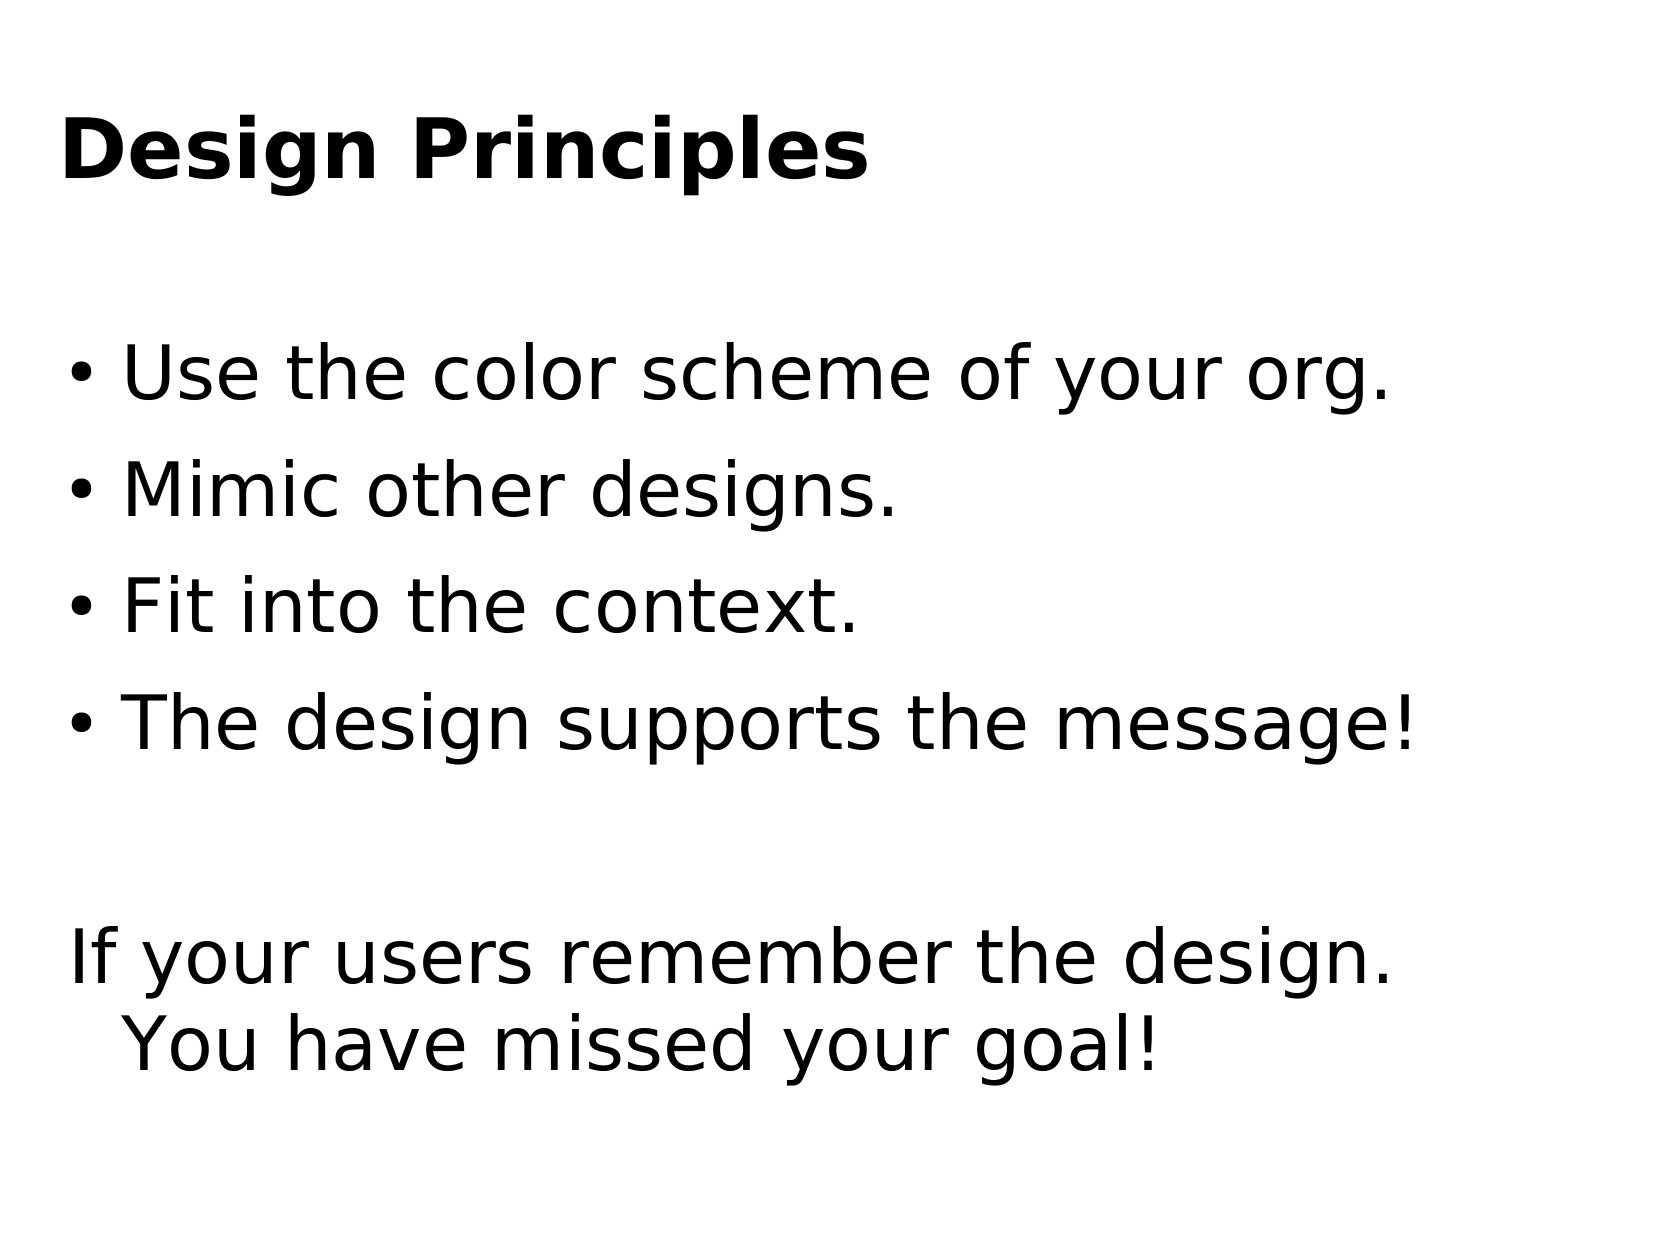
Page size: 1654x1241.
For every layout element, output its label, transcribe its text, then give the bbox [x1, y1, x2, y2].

list Use the color scheme of your org. Mimic other designs. Fit into the context. The design supports the message! If your users remember the design. You have missed your goal! [50, 329, 1571, 1089]
title Design Principles [59, 75, 1607, 225]
